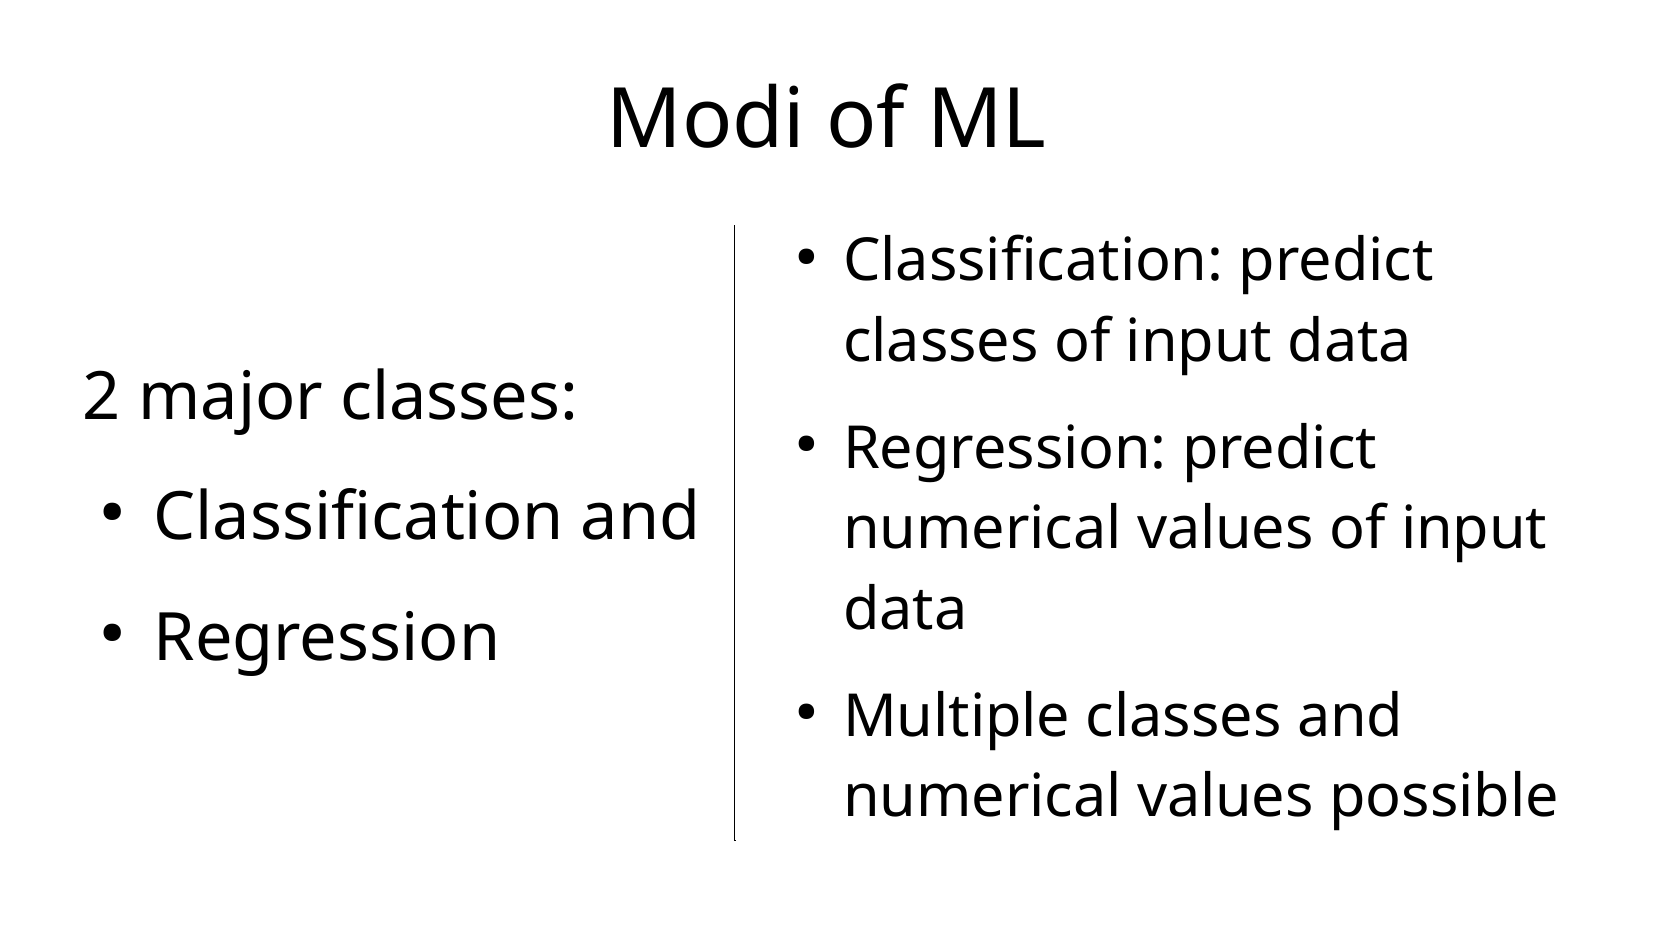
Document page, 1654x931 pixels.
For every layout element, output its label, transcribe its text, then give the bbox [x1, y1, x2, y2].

list Classification: predict classes of input data Regression: predict numerical values of input data Multiple classes and numerical values possible [780, 217, 1576, 901]
title Modi of ML [82, 37, 1571, 193]
list 2 major classes: Classification and Regression [82, 217, 706, 811]
